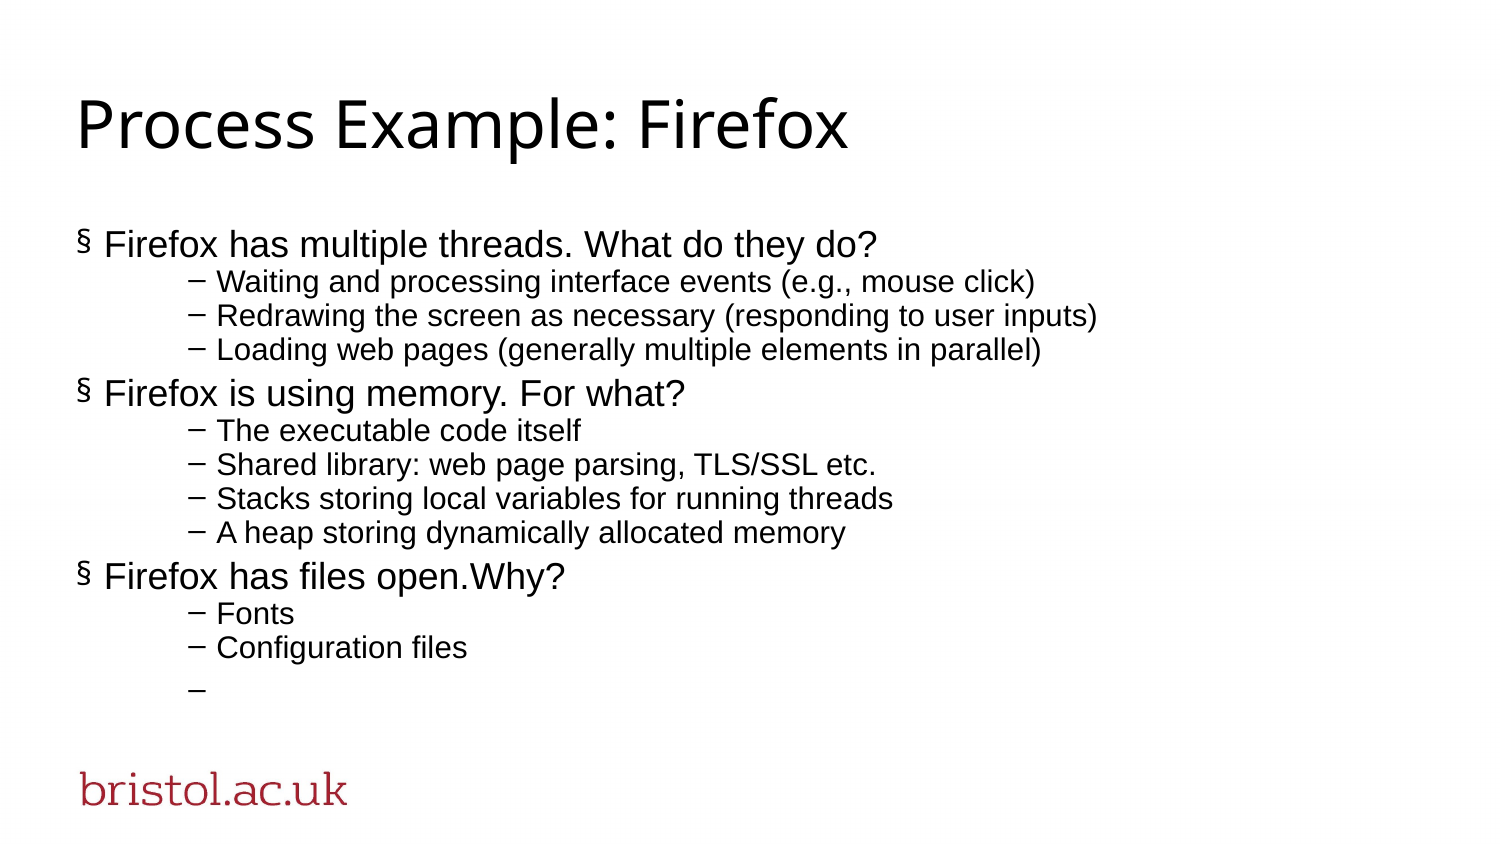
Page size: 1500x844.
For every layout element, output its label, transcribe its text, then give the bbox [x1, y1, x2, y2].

title Process Example: Firefox [60, 44, 1440, 209]
list Firefox has multiple threads. What do they do? Waiting and processing interface events (e.g., mouse click) Redrawing the screen as necessary (responding to user inputs) Loading web pages (generally multiple elements in parallel) Firefox is using memory. For what? The executable code itself Shared library: web page parsing, TLS/SSL etc. Stacks storing local variables for running threads A heap storing dynamically allocated memory Firefox has files open.Why? Fonts Configuration files [60, 224, 1440, 699]
